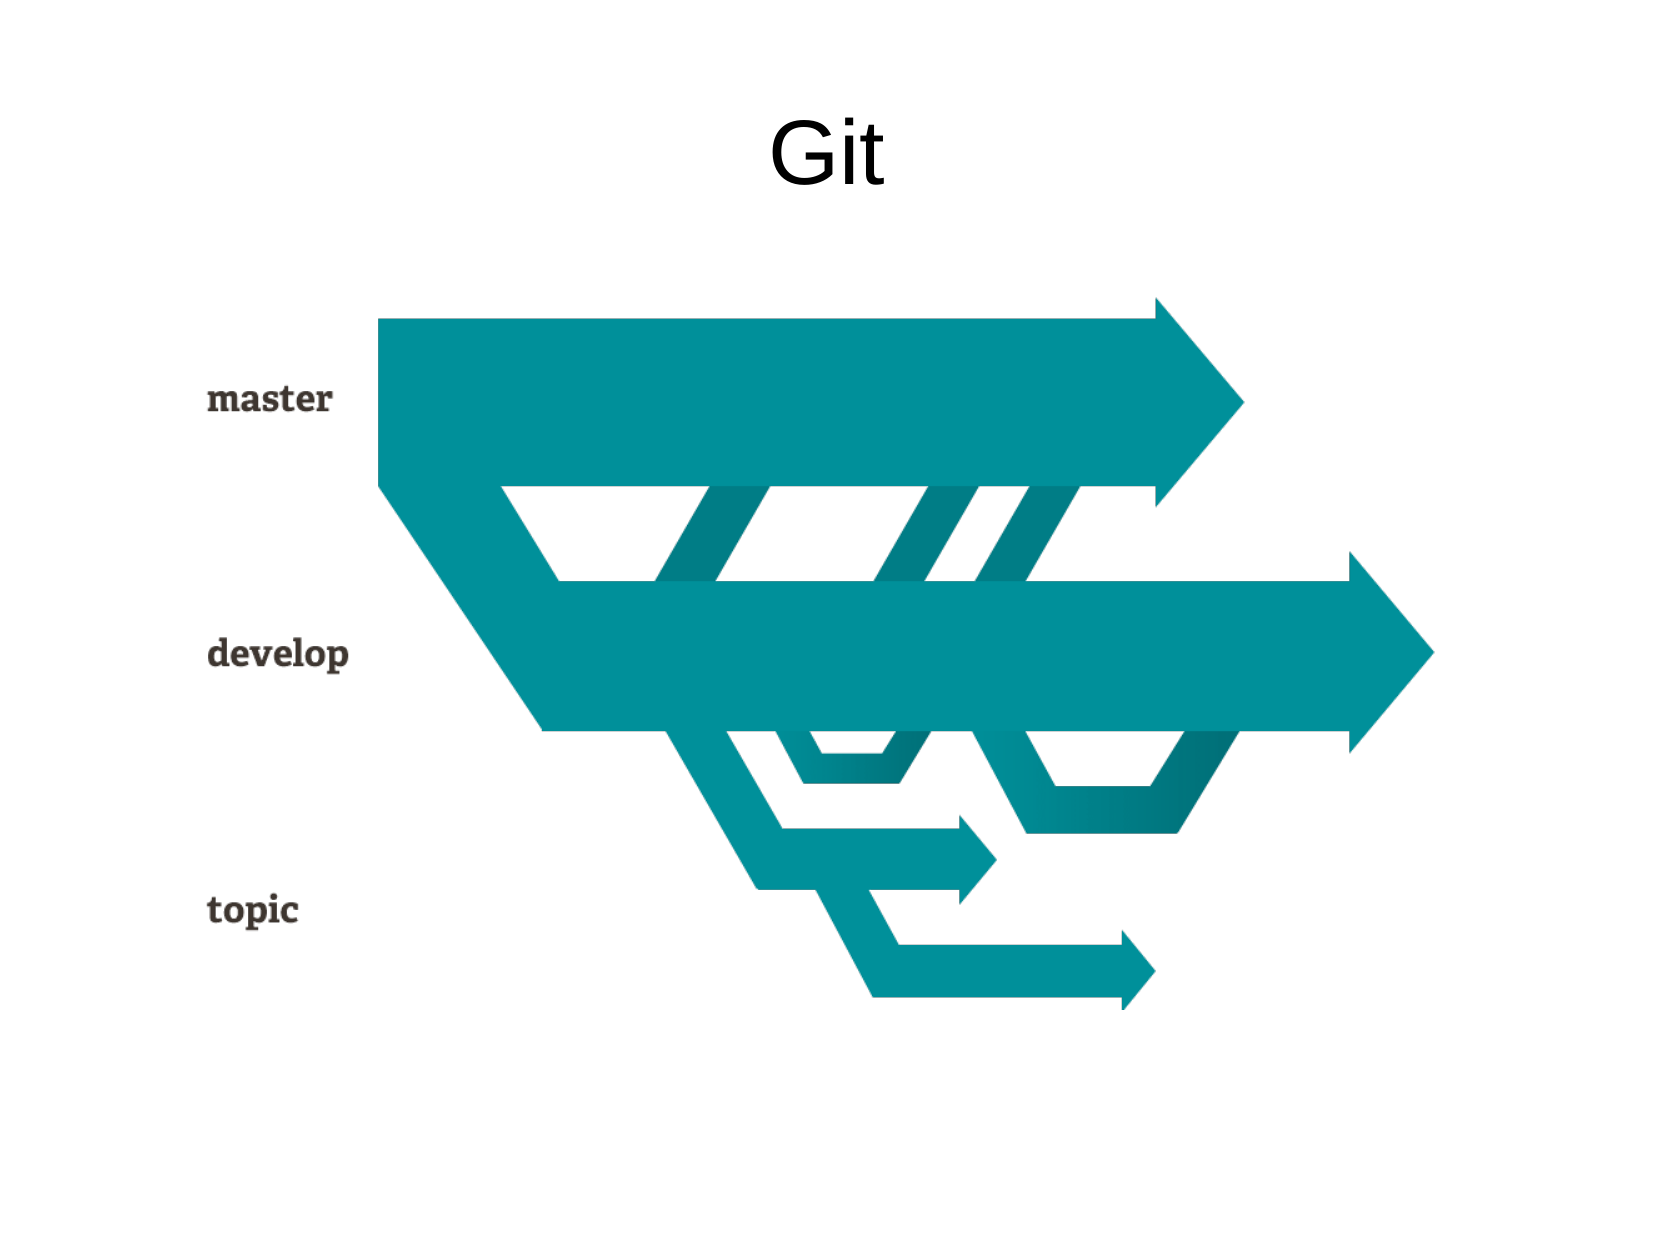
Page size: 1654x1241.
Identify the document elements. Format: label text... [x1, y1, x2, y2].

picture [202, 290, 1452, 1010]
title Git [82, 49, 1571, 257]
